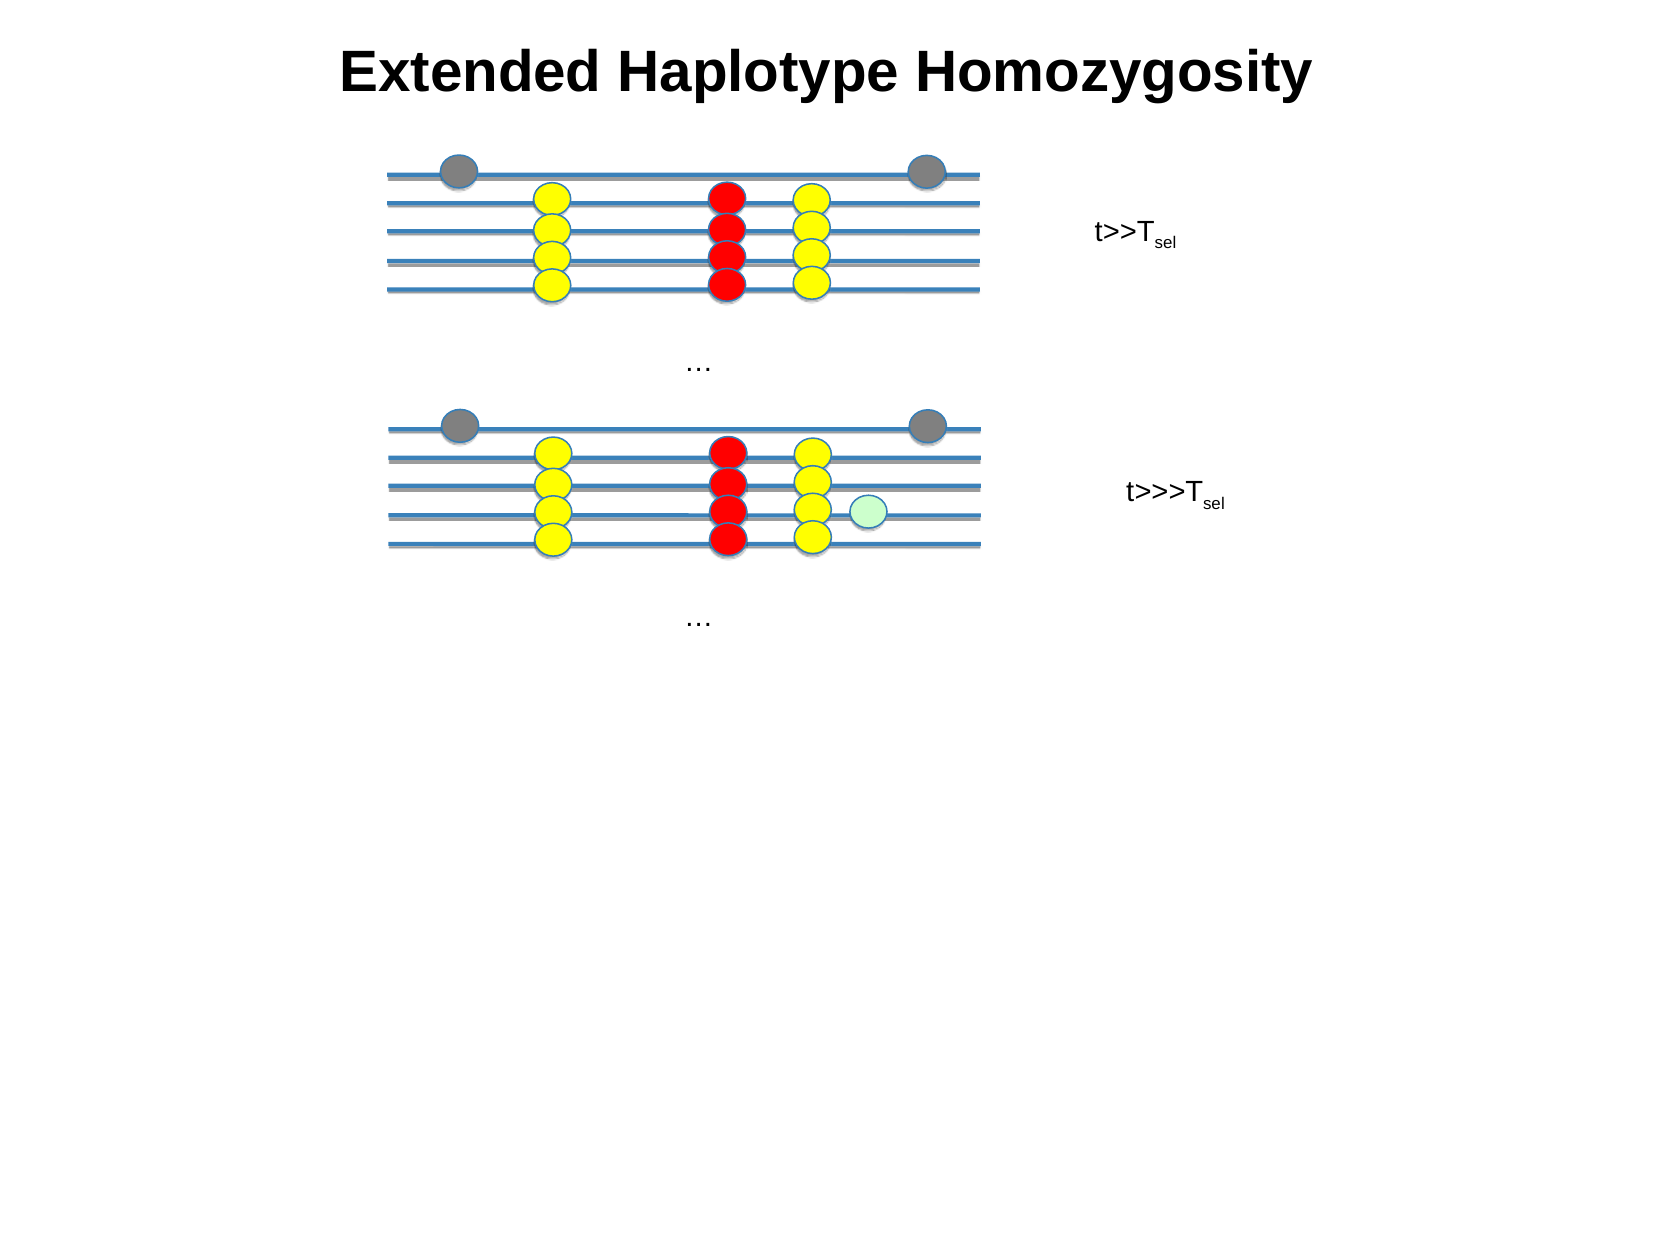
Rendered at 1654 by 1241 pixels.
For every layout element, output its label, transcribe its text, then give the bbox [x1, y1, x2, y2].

text_box [908, 155, 946, 189]
text_box [793, 183, 831, 300]
text_box [849, 495, 888, 529]
text_box [440, 155, 478, 188]
text_box [534, 437, 572, 557]
text_box [794, 438, 832, 554]
text_box [708, 182, 746, 302]
text_box … [669, 590, 729, 641]
text_box [533, 182, 571, 302]
text_box t>>>Tsel [1111, 465, 1290, 520]
text_box [909, 409, 947, 443]
text_box [709, 436, 747, 556]
text_box t>>Tsel [1079, 204, 1259, 260]
title Extended Haplotype Homozygosity [82, 13, 1571, 123]
text_box … [669, 334, 729, 385]
text_box [441, 409, 479, 443]
